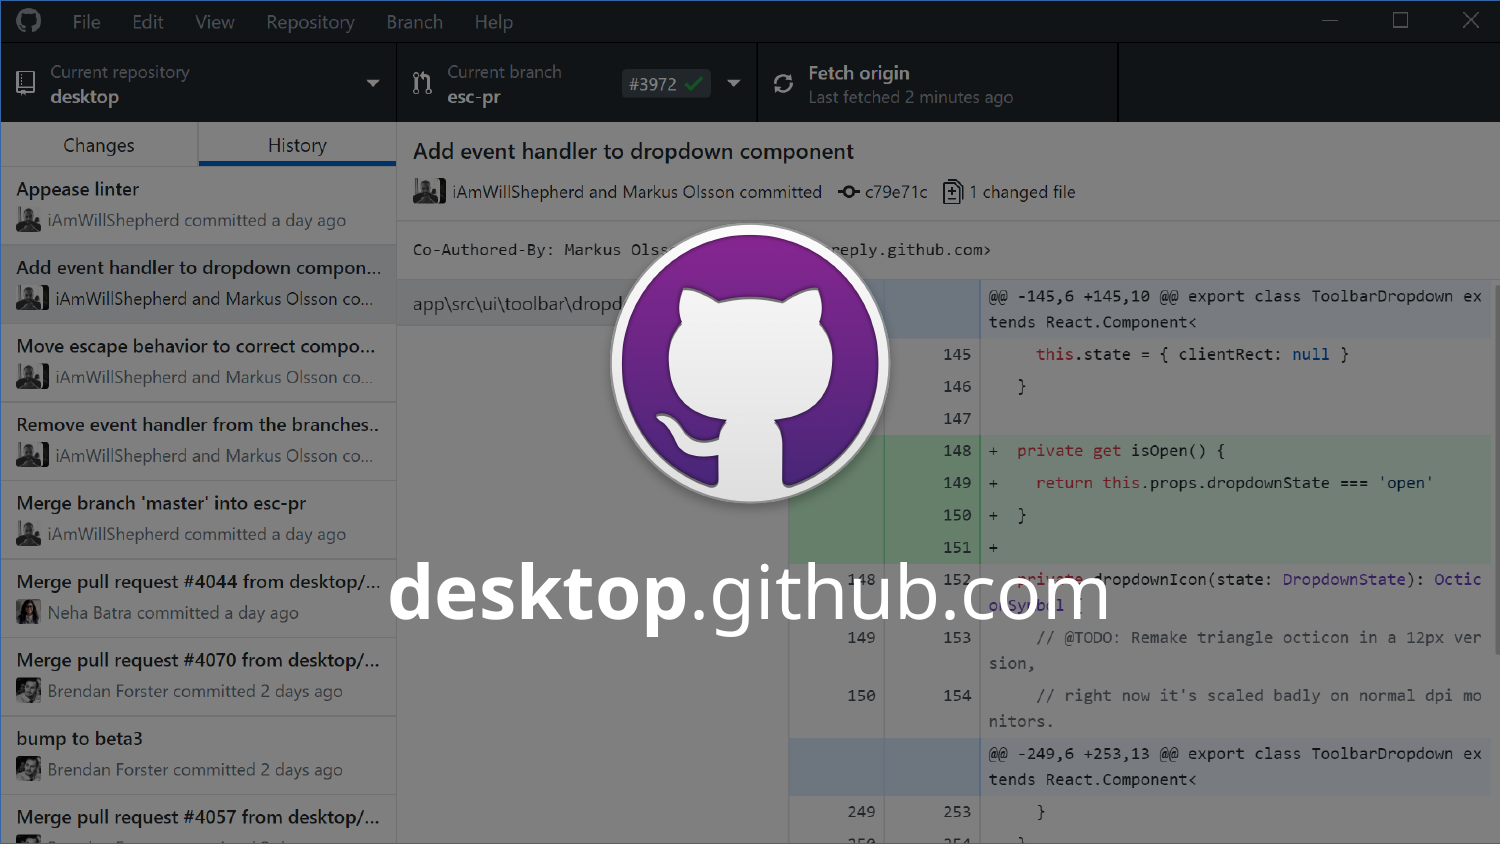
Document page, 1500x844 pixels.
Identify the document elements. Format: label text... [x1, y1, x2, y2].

text_box [0, 0, 1500, 844]
title desktop.github.com [51, 177, 1449, 844]
